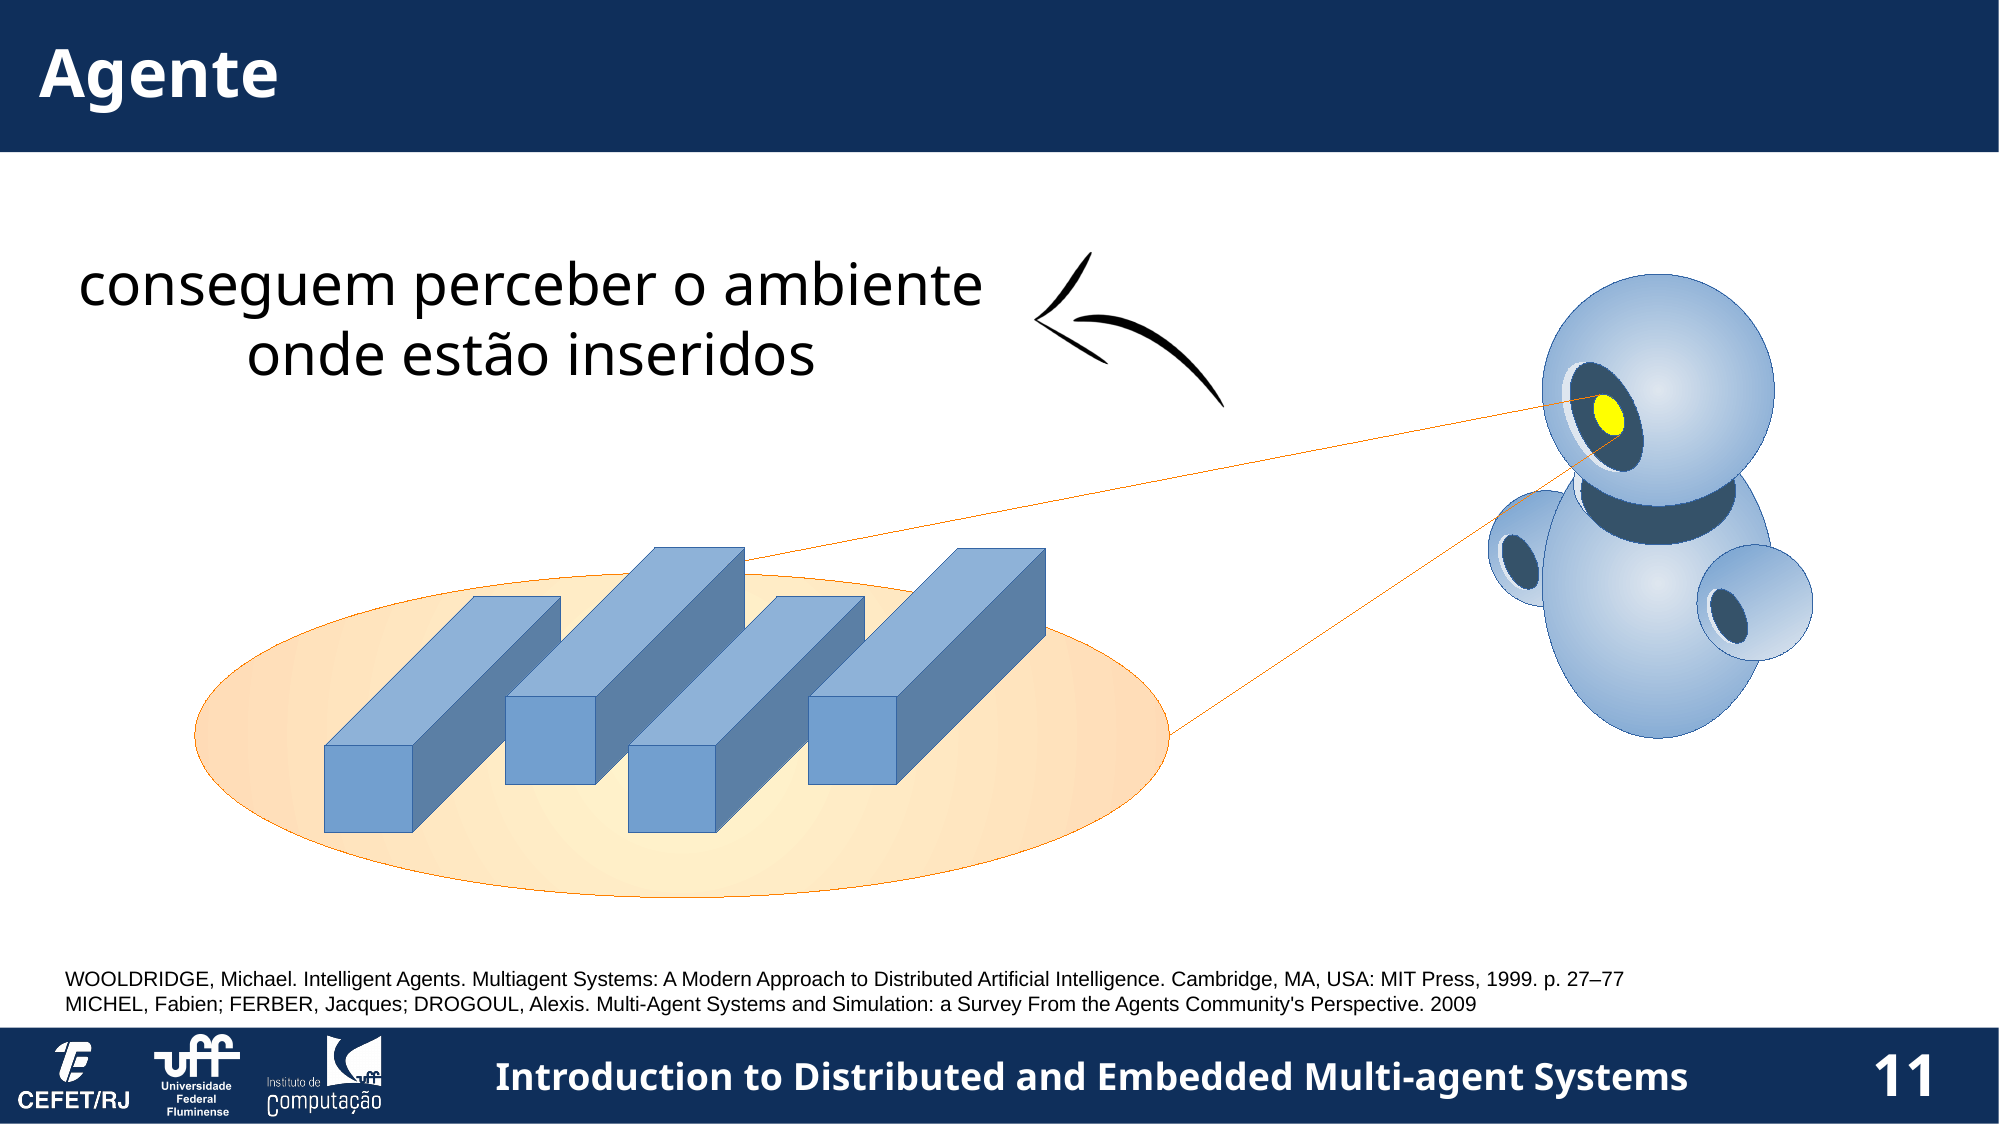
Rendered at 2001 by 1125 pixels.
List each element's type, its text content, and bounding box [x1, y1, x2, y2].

picture [18, 1021, 129, 1125]
picture [1034, 241, 1259, 409]
text_box [194, 549, 1170, 898]
picture [265, 1033, 383, 1117]
text_box [1488, 274, 1813, 739]
text_box WOOLDRIDGE, Michael. Intelligent Agents. Multiagent Systems: A Modern Approach to Distributed Artificial Intelligence. Cambridge, MA, USA: MIT Press, 1999. p. 27–77 MICHEL, Fabien; FERBER, Jacques; DROGOUL, Alexis. Multi-Agent Systems and Simulation: a Survey From the Agents Community's Perspective. 2009 [50, 958, 1969, 1024]
picture [153, 1033, 241, 1121]
text_box conseguem perceber o ambiente onde estão inseridos [29, 239, 1034, 395]
text_box Agente [25, 23, 1999, 119]
